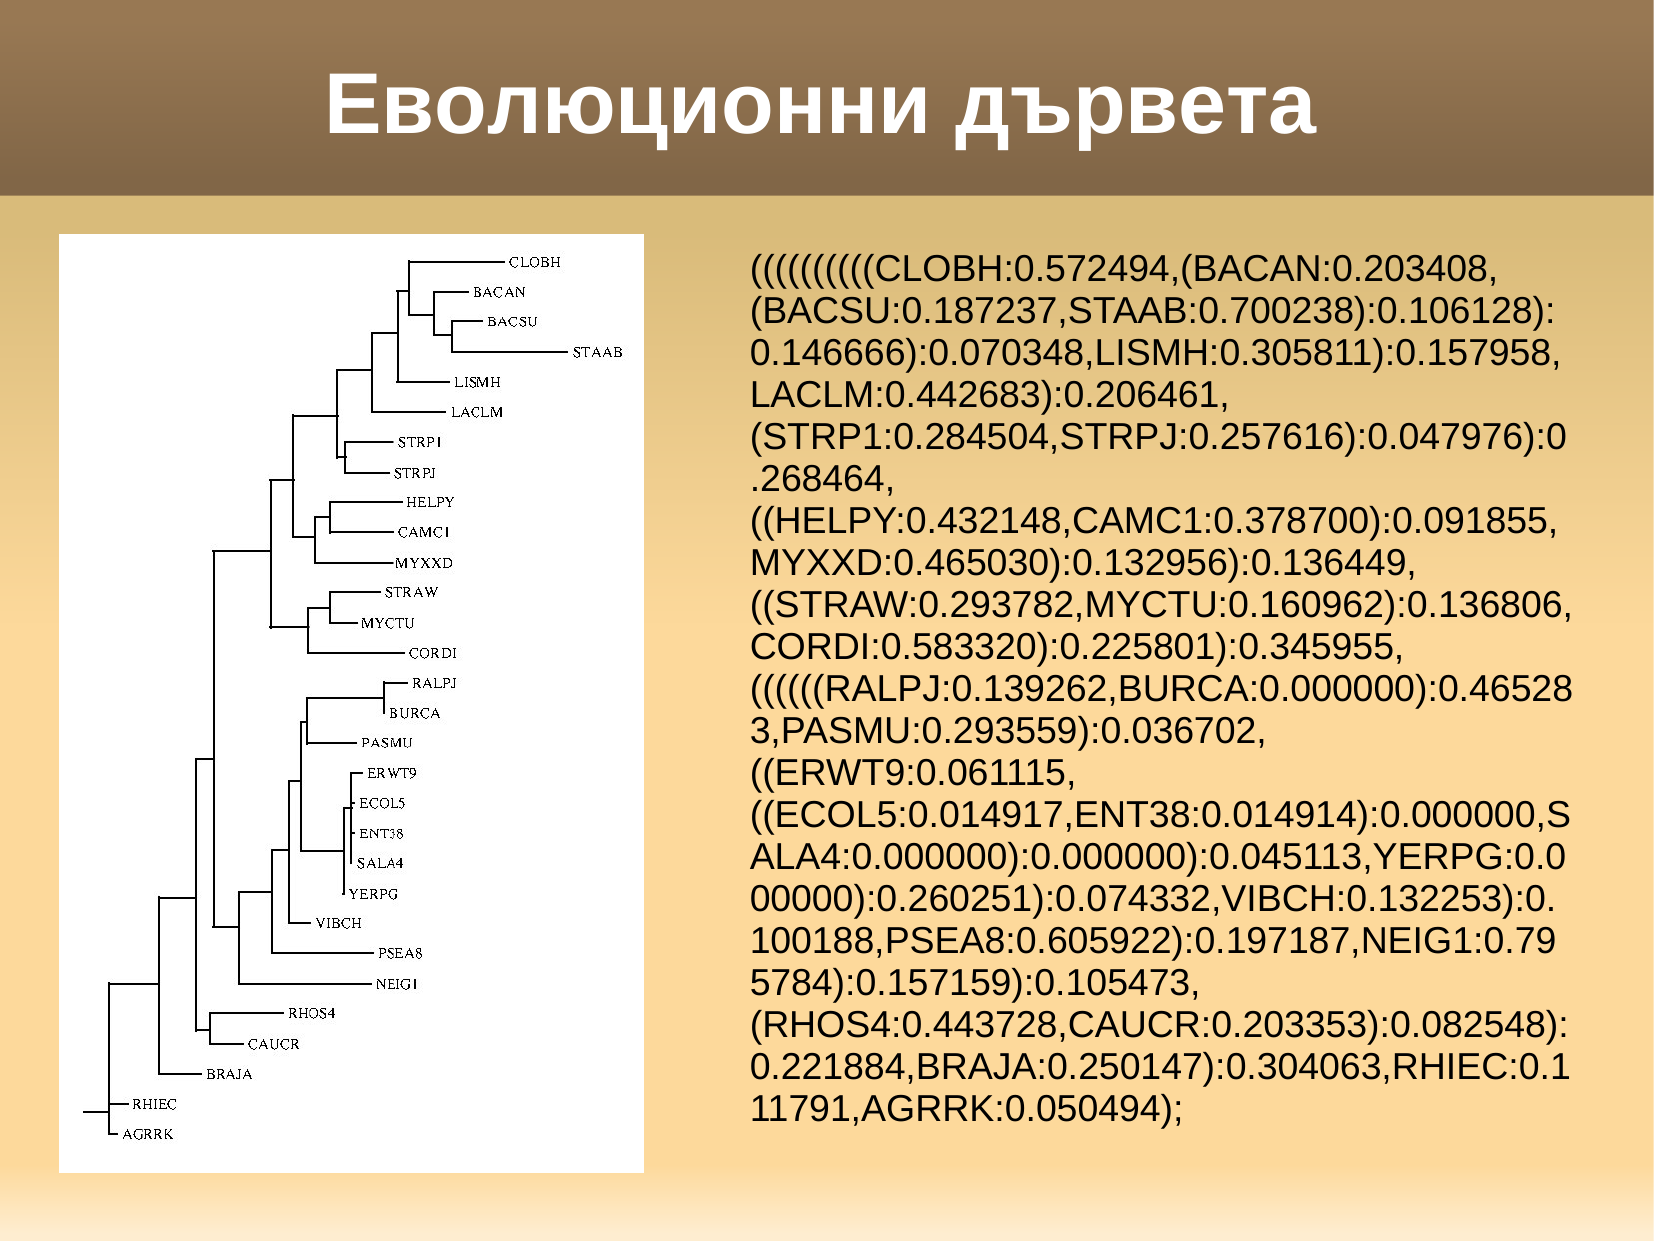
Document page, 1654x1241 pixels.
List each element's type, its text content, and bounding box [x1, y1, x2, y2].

picture [0, 0, 1654, 1241]
text_box ((((((((((CLOBH:0.572494,(BACAN:0.203408,(BACSU:0.187237,STAAB:0.700238):0.106128):0.146666):0.070348,LISMH:0.305811):0.157958,LACLM:0.442683):0.206461,(STRP1:0.284504,STRPJ:0.257616):0.047976):0.268464,((HELPY:0.432148,CAMC1:0.378700):0.091855,MYXXD:0.465030):0.132956):0.136449,((STRAW:0.293782,MYCTU:0.160962):0.136806,CORDI:0.583320):0.225801):0.345955,((((((RALPJ:0.139262,BURCA:0.000000):0.465283,PASMU:0.293559):0.036702,((ERWT9:0.061115,((ECOL5:0.014917,ENT38:0.014914):0.000000,SALA4:0.000000):0.000000):0.045113,YERPG:0.000000):0.260251):0.074332,VIBCH:0.132253):0.100188,PSEA8:0.605922):0.197187,NEIG1:0.795784):0.157159):0.105473,(RHOS4:0.443728,CAUCR:0.203353):0.082548):0.221884,BRAJA:0.250147):0.304063,RHIEC:0.111791,AGRRK:0.050494); [735, 240, 1591, 1137]
title Еволюционни дървета [76, 0, 1565, 208]
